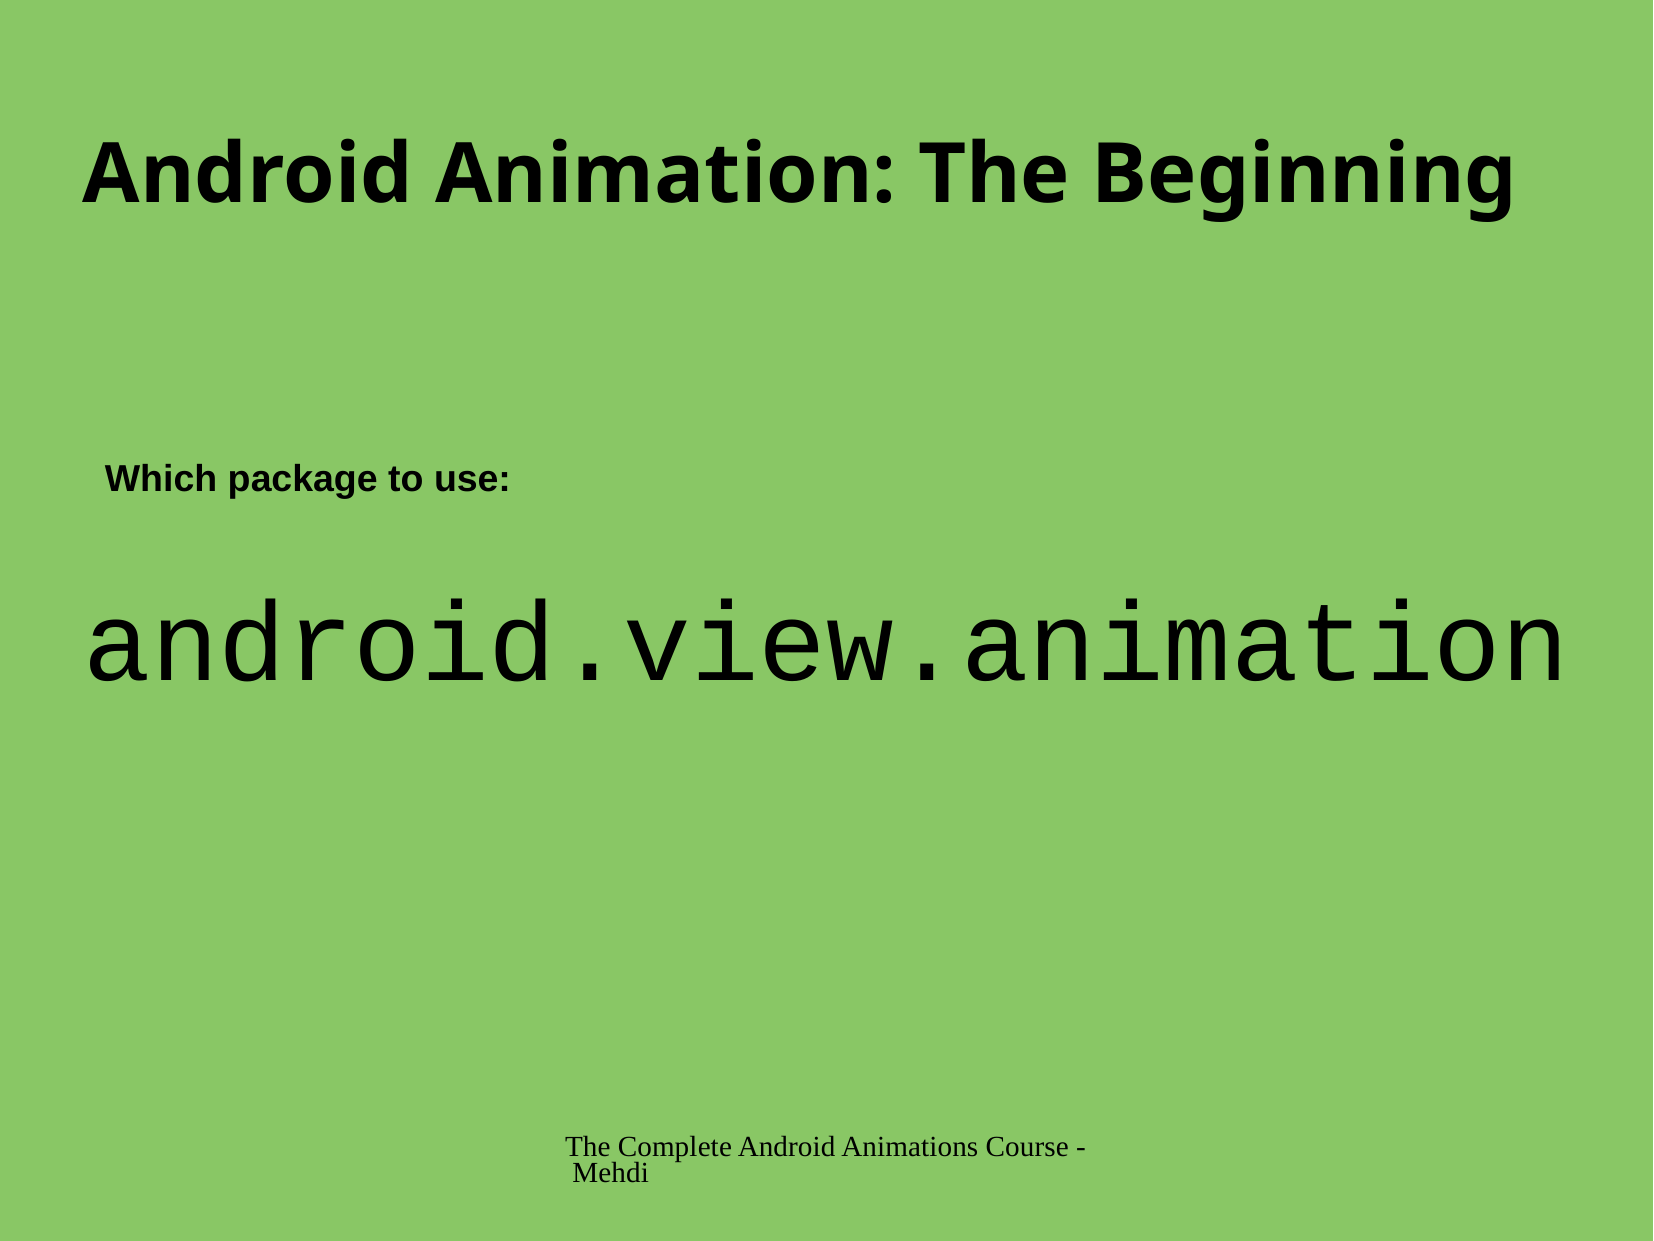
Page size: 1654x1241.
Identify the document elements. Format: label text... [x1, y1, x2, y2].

text_box Which package to use: [89, 450, 526, 549]
subtitle android.view.animation [82, 290, 1571, 1010]
title Android Animation: The Beginning [82, 49, 1571, 290]
